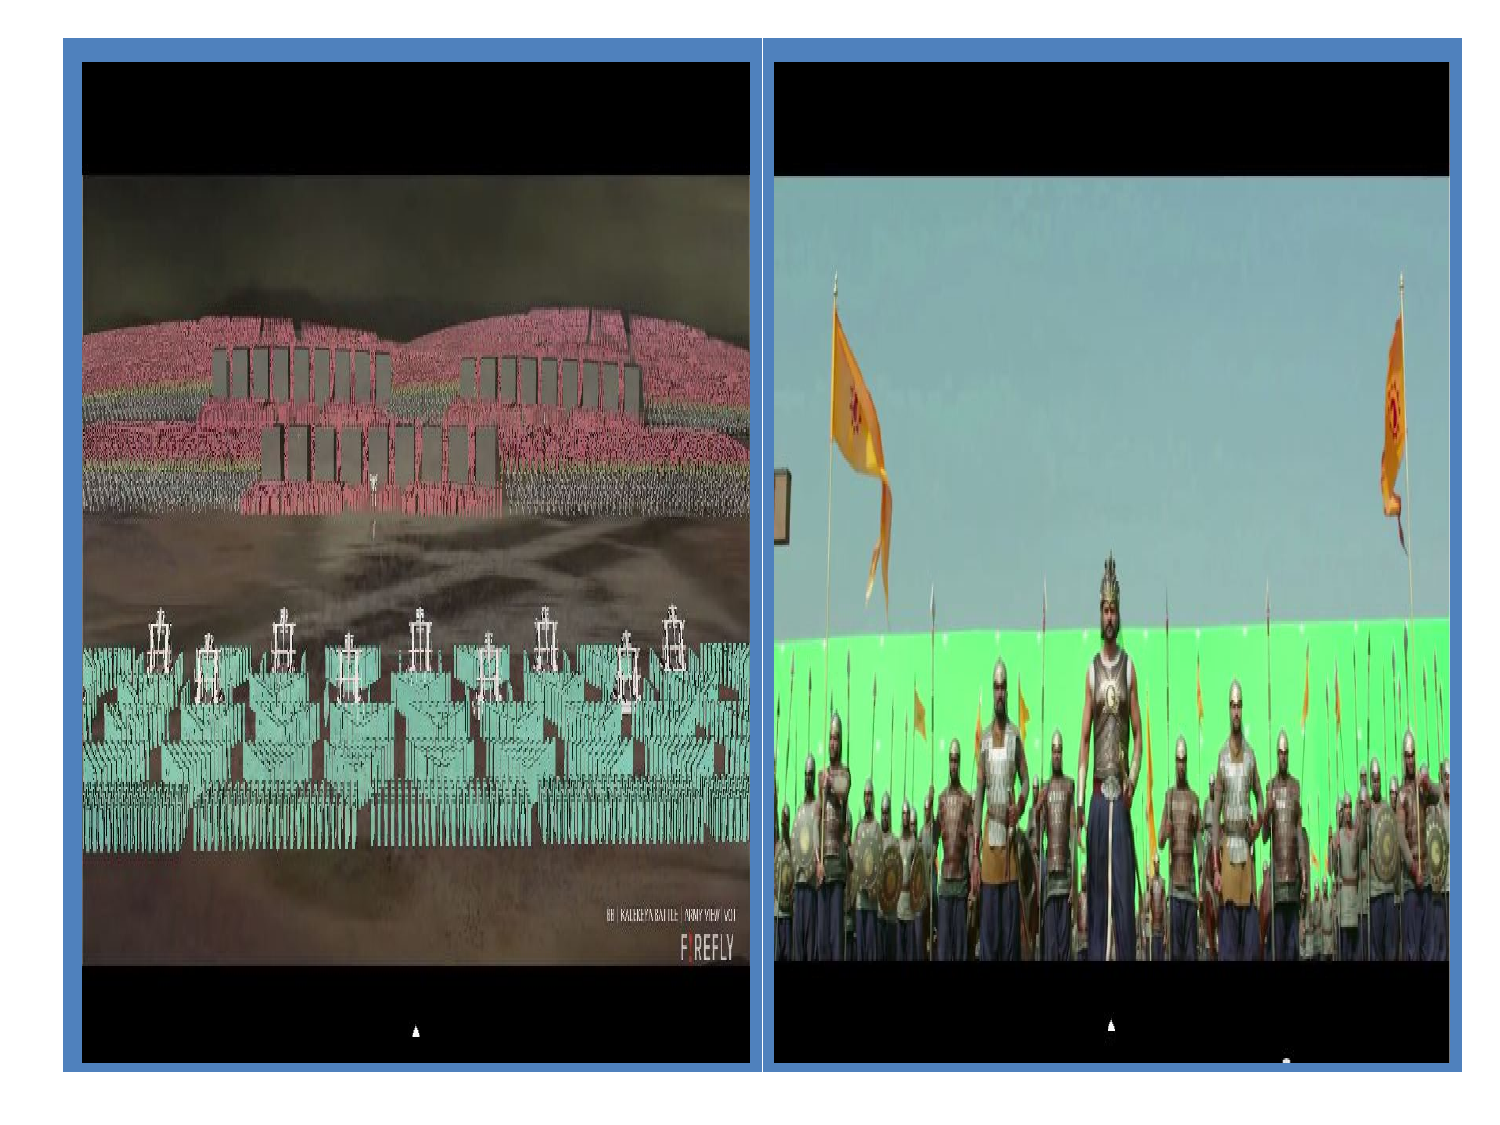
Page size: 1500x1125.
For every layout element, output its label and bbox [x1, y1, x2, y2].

picture [774, 62, 1450, 1063]
table_header [763, 38, 1462, 1072]
picture [82, 62, 750, 1063]
table_header [63, 38, 762, 1072]
